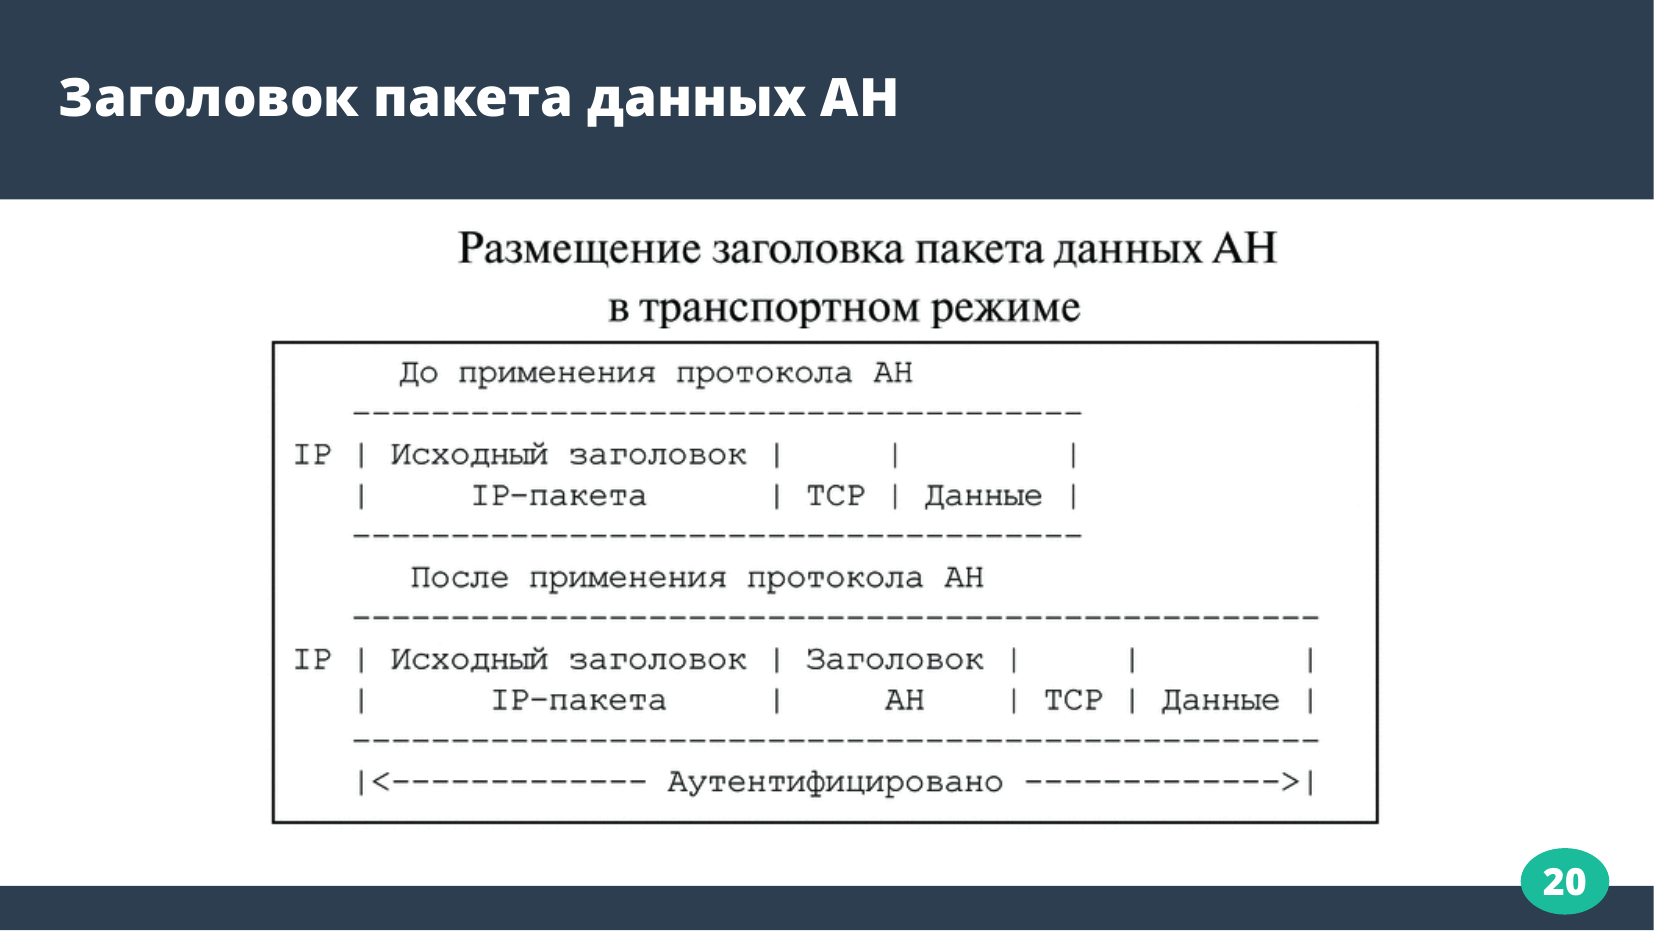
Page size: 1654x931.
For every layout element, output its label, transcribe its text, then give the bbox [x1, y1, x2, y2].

title Заголовок пакета данных AH [59, 37, 1595, 155]
picture [255, 227, 1398, 841]
